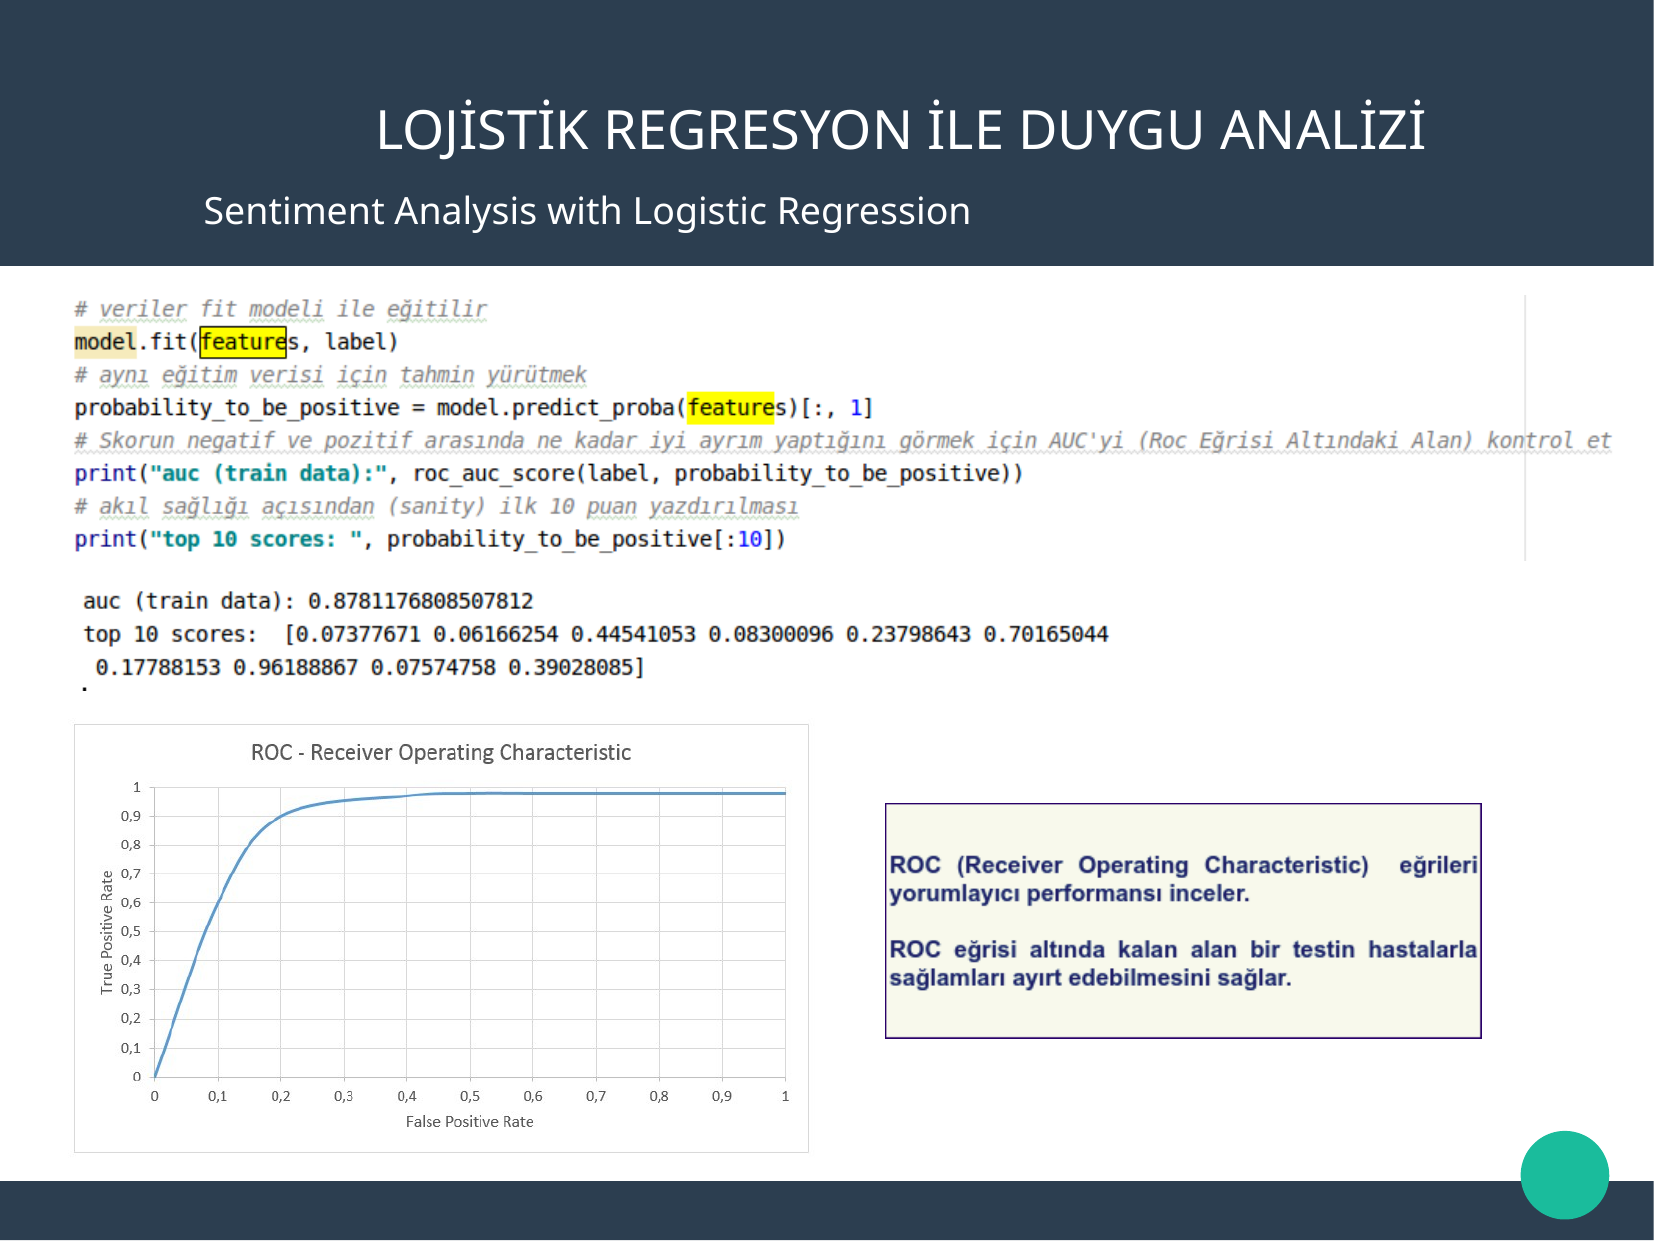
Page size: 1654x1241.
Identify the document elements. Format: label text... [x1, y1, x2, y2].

picture [68, 718, 815, 1158]
picture [77, 590, 1126, 691]
text_box [59, 188, 1359, 295]
picture [59, 295, 1634, 561]
text_box Sentiment Analysis with Logistic Regression [188, 177, 1312, 236]
picture [885, 803, 1482, 1040]
subtitle [47, 295, 1571, 1041]
title LOJİSTİK REGRESYON İLE DUYGU ANALİZİ [59, 49, 1595, 207]
